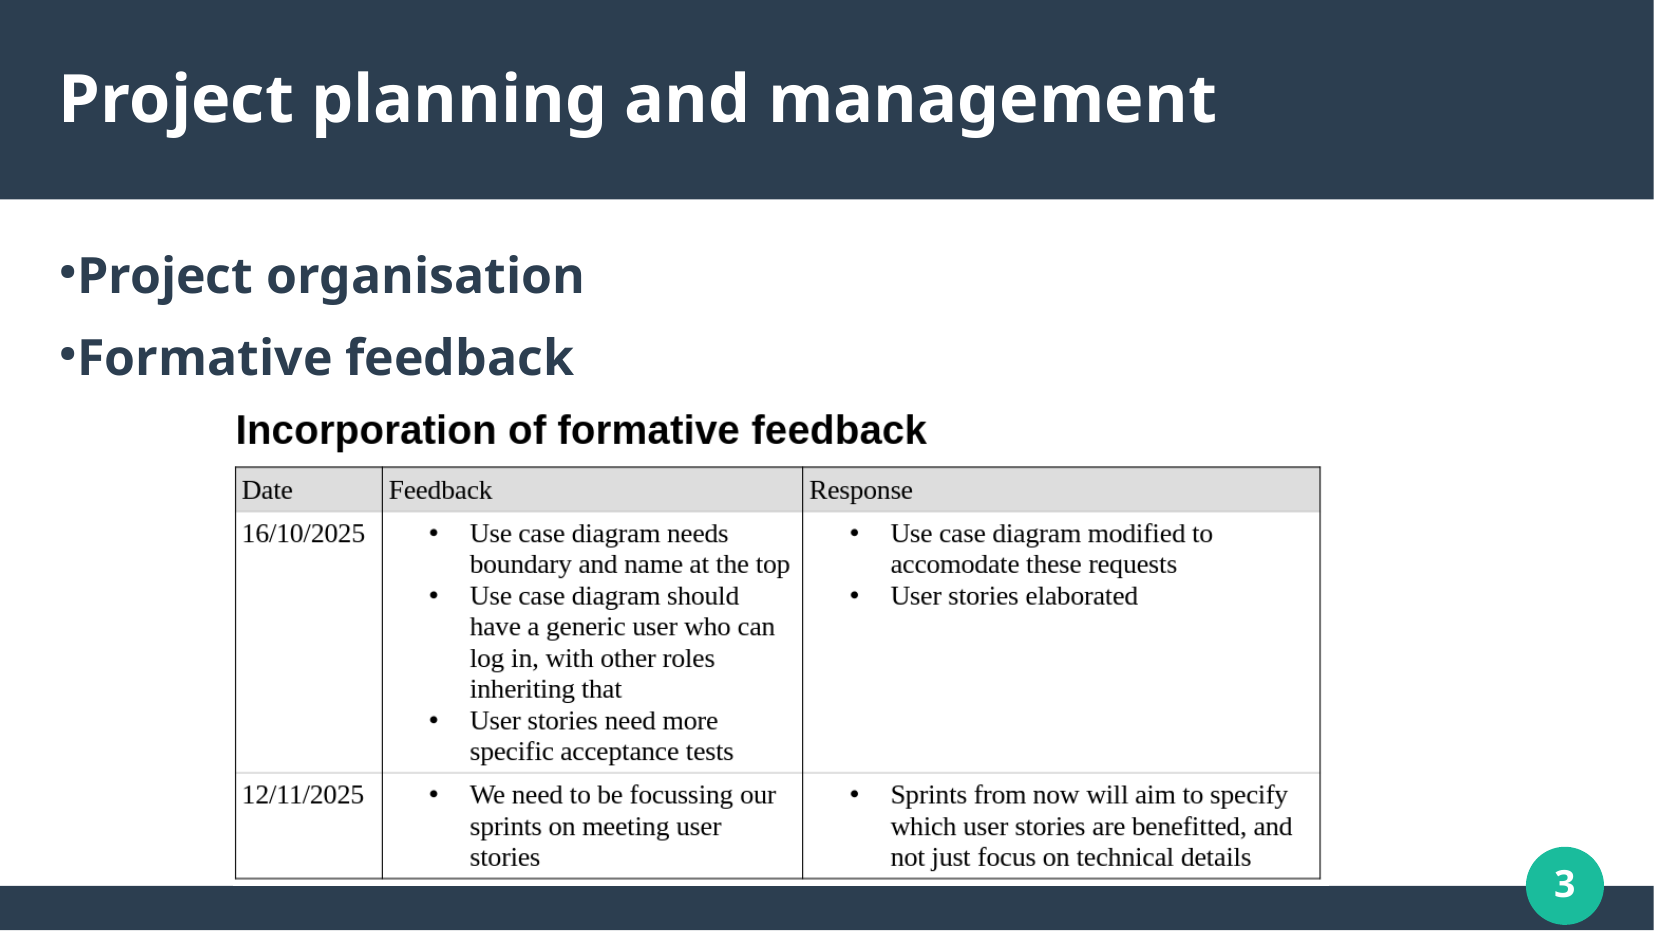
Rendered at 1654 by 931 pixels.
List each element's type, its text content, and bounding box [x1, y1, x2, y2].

picture [233, 409, 1329, 886]
title Project planning and management [59, 37, 1595, 155]
list Project organisation Formative feedback [59, 243, 1595, 864]
text_box [1505, 848, 1625, 923]
